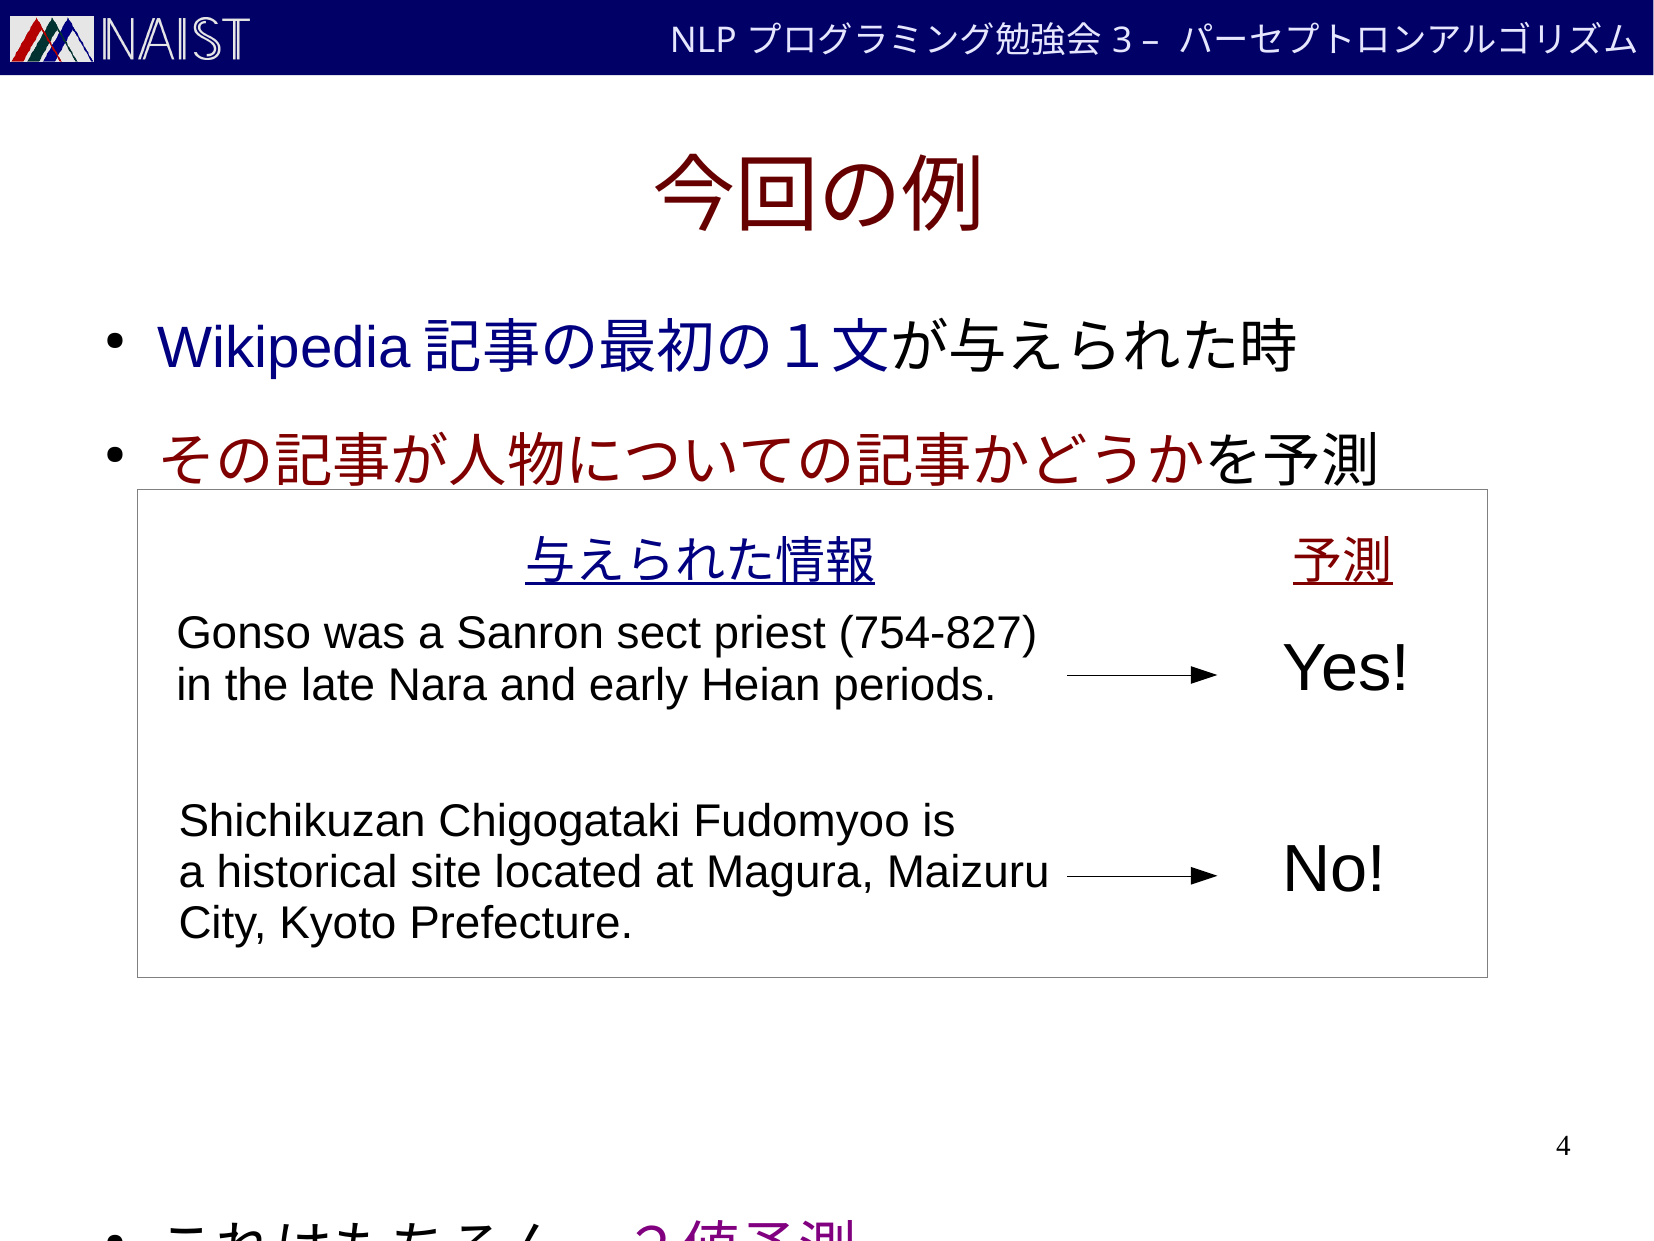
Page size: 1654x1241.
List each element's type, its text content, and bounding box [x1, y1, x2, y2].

text_box 与えられた情報 [510, 525, 891, 599]
text_box Shichikuzan Chigogataki Fudomyoo is a historical site located at Magura, Maizuru City, Kyoto Prefecture. [163, 787, 1066, 957]
text_box Yes! [1267, 622, 1426, 713]
picture [102, 17, 251, 60]
text_box 予測 [1278, 525, 1408, 599]
text_box Gonso was a Sanron sect priest (754-827) in the late Nara and early Heian periods. [161, 600, 1053, 718]
picture [10, 16, 94, 62]
text_box No! [1267, 823, 1402, 914]
list Wikipedia記事の最初の１文が与えられた時 その記事が人物についての記事かどうかを予測 これはもちろん、２値予測 [86, 300, 1576, 1052]
title 今回の例 [75, 92, 1564, 285]
